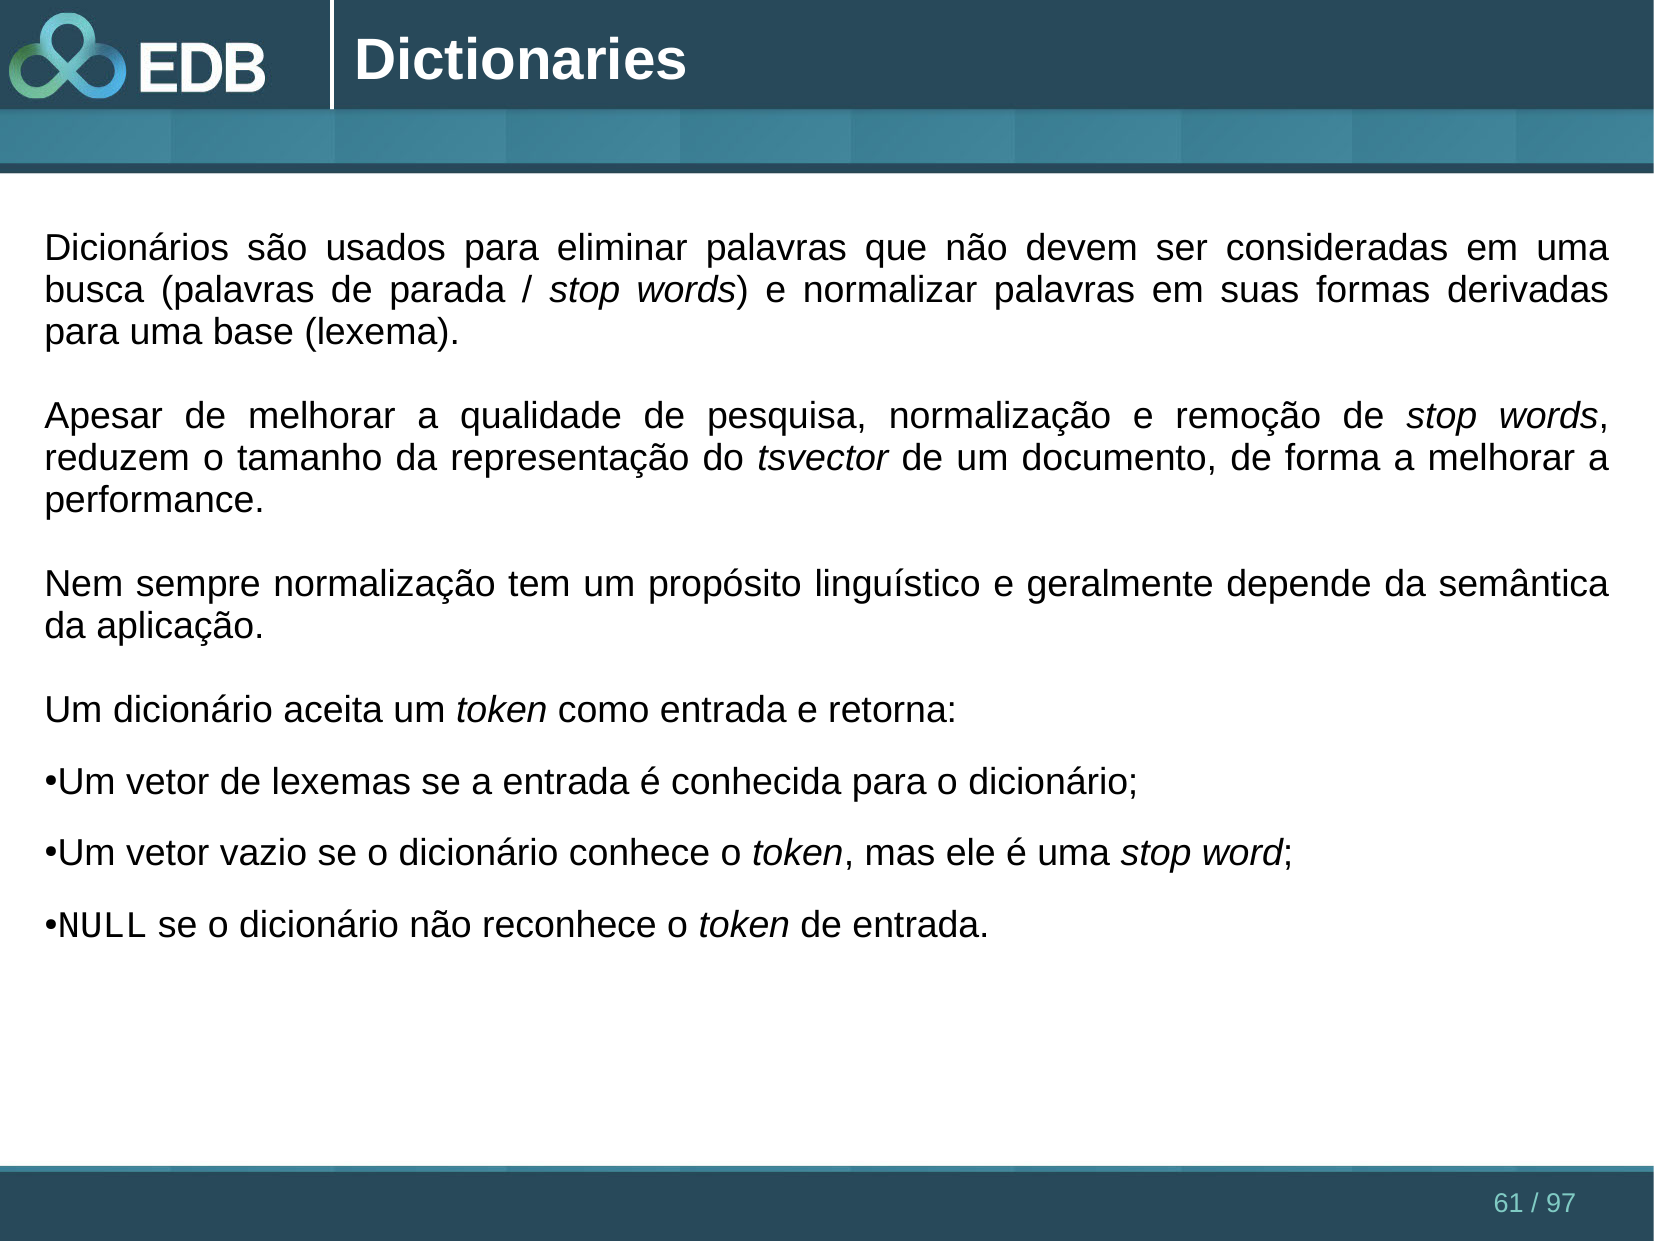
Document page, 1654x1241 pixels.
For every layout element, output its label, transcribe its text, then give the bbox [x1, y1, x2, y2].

picture [0, 0, 1654, 1241]
text_box Dicionários são usados para eliminar palavras que não devem ser consideradas em uma busca (palavras de parada / stop words) e normalizar palavras em suas formas derivadas para uma base (lexema). Apesar de melhorar a qualidade de pesquisa, normalização e remoção de stop words, reduzem o tamanho da representação do tsvector de um documento, de forma a melhorar a performance. Nem sempre normalização tem um propósito linguístico e geralmente depende da semântica da aplicação. Um dicionário aceita um token como entrada e retorna: Um vetor de lexemas se a entrada é conhecida para o dicionário; Um vetor vazio se o dicionário conhece o token, mas ele é uma stop word; NULL se o dicionário não reconhece o token de entrada. [29, 219, 1625, 960]
title Dictionaries [354, 0, 1625, 125]
